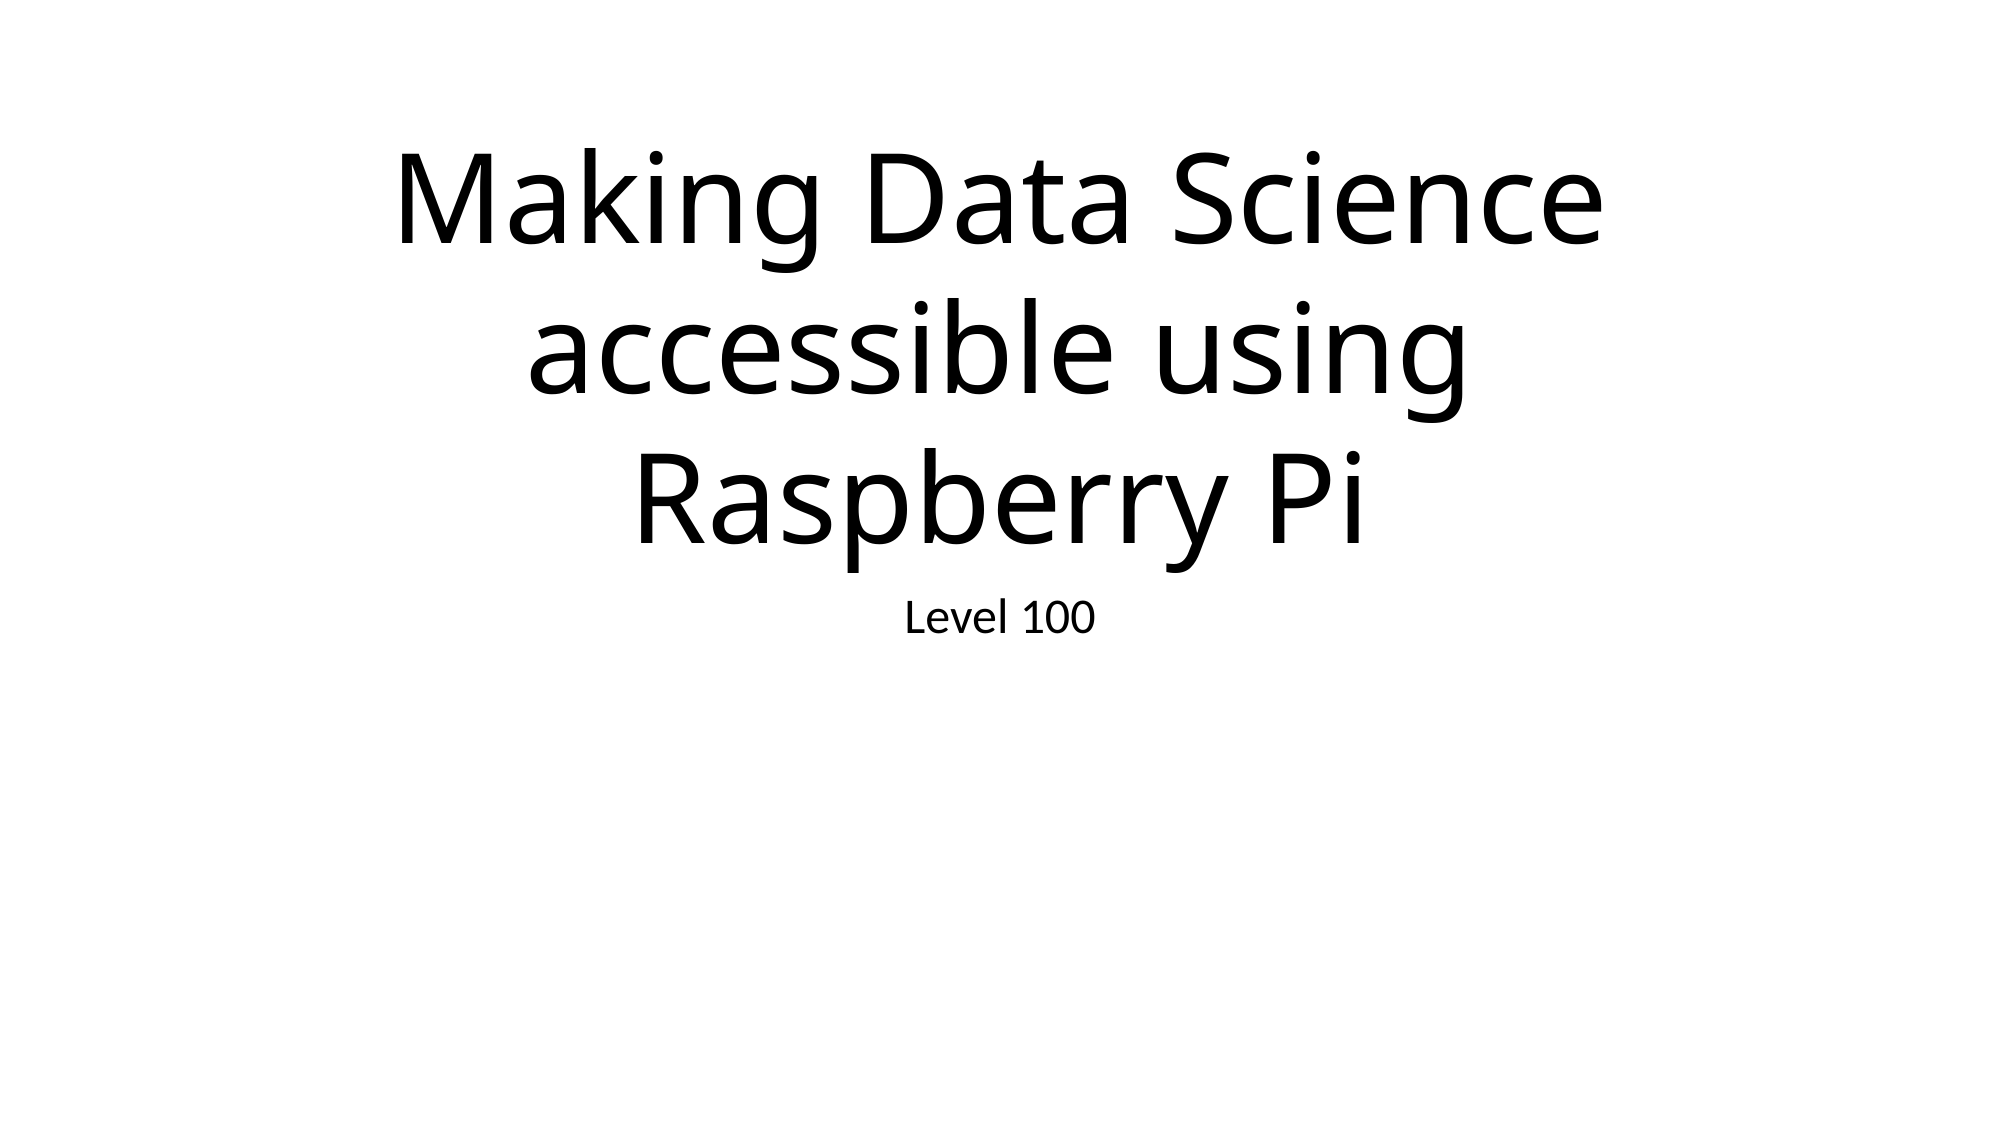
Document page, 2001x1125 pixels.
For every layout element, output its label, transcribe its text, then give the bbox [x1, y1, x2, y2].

title Making Data Science accessible using Raspberry Pi [249, 184, 1750, 575]
subtitle Level 100 [249, 575, 1750, 848]
